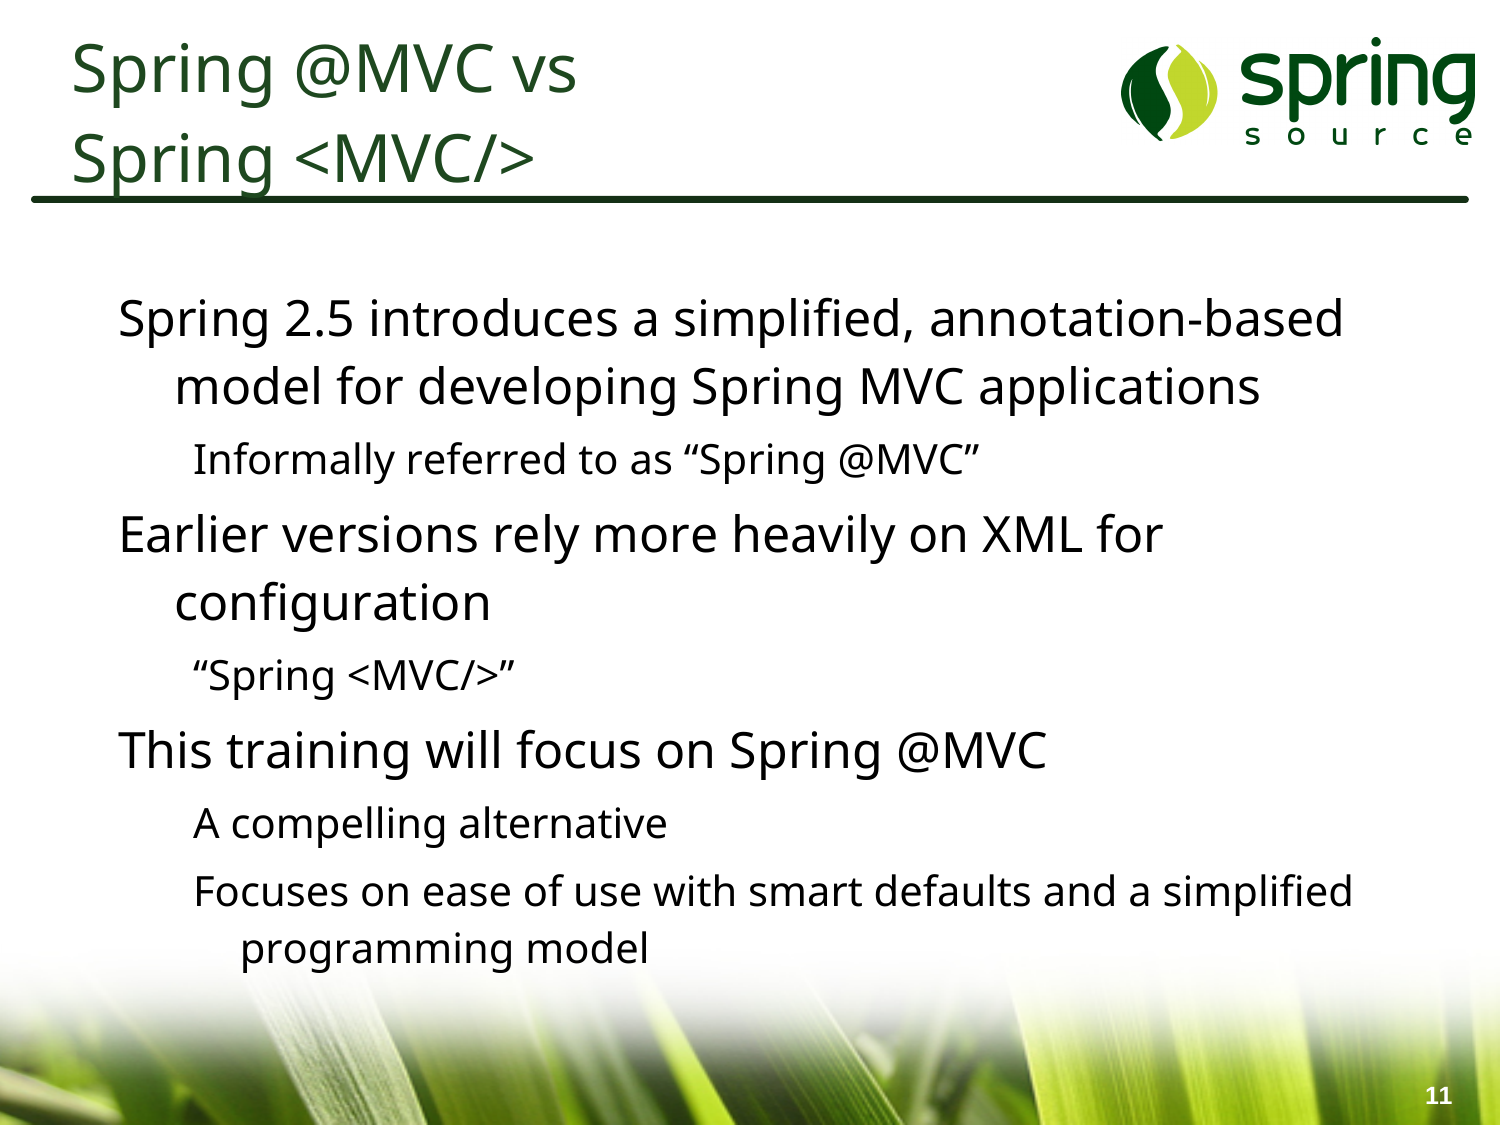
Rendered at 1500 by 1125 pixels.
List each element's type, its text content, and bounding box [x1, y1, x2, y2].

list Spring 2.5 introduces a simplified, annotation-based model for developing Spring MVC applications Informally referred to as “Spring @MVC” Earlier versions rely more heavily on XML for configuration “Spring <MVC/>” This training will focus on Spring @MVC A compelling alternative Focuses on ease of use with smart defaults and a simplified programming model [103, 275, 1394, 975]
picture [1121, 37, 1475, 145]
title Spring @MVC vs Spring <MVC/> [56, 13, 1089, 191]
picture [0, 944, 1500, 1125]
